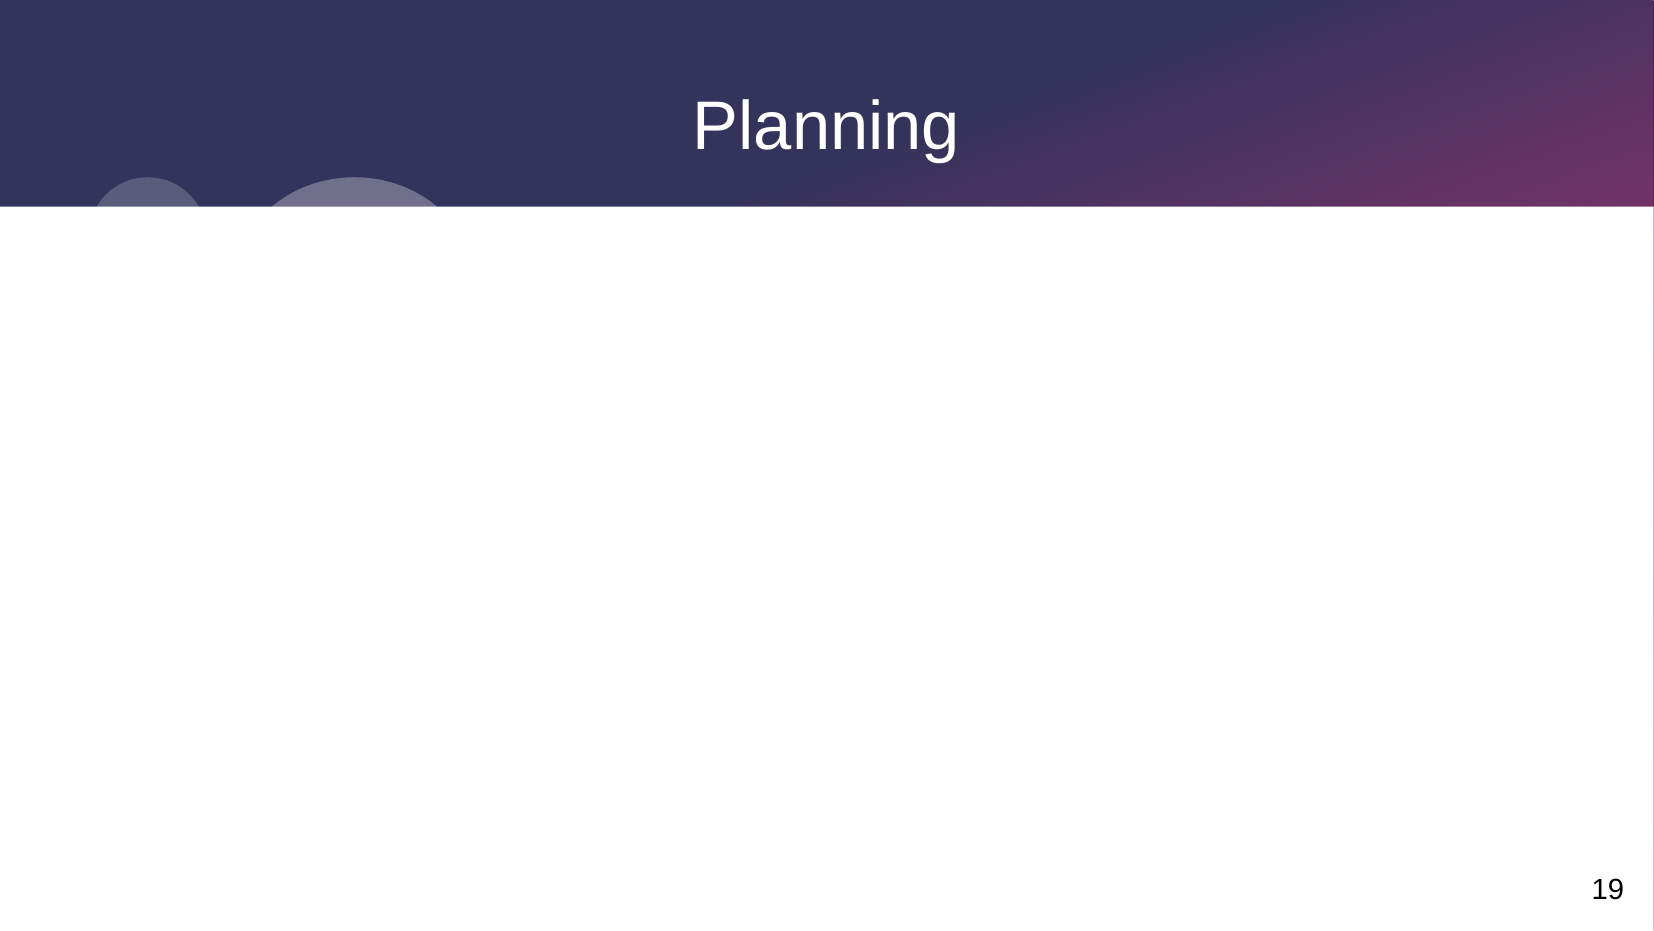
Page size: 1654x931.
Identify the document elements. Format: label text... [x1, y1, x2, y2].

title Planning [88, 44, 1565, 207]
